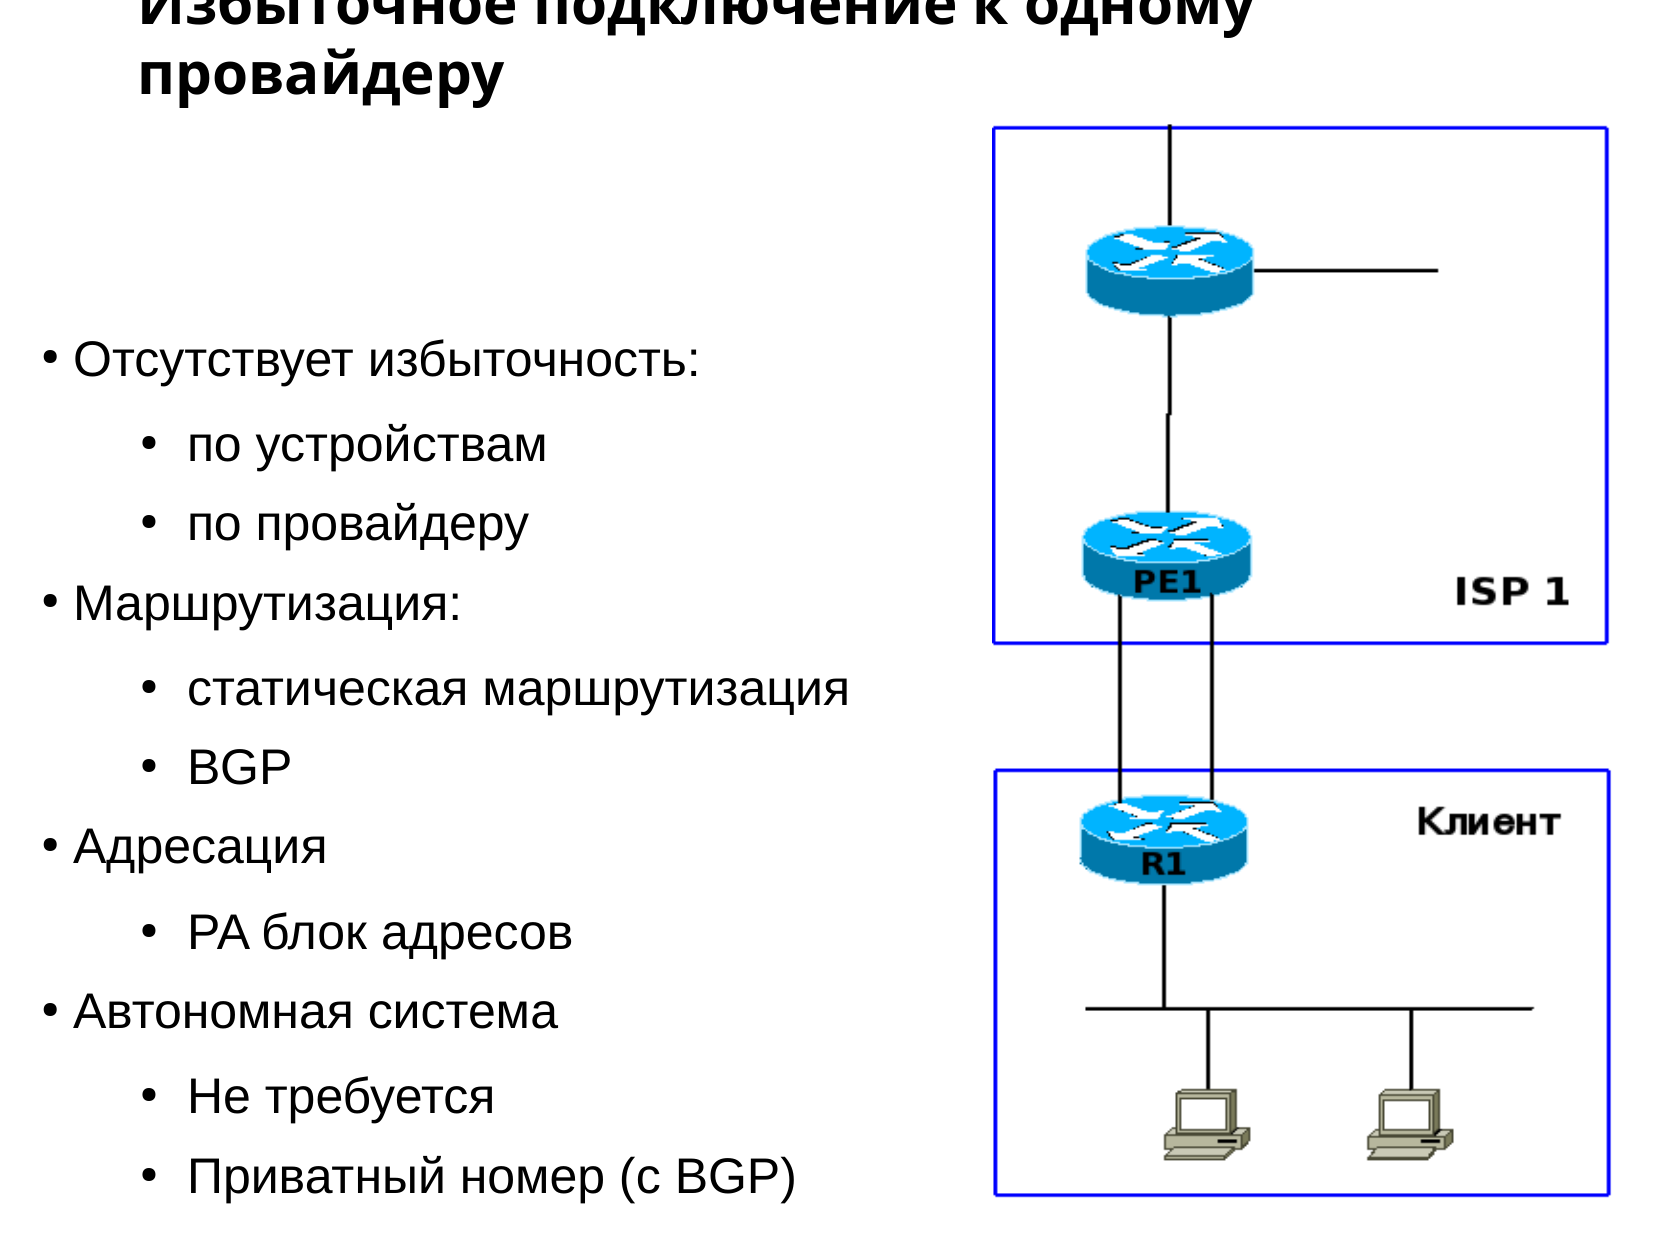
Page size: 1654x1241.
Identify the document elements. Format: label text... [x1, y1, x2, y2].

list Отсутствует избыточность: по устройствам по провайдеру Маршрутизация: статическая маршрутизация BGP Адресация PA блок адресов Автономная система Не требуется Приватный номер (с BGP) [41, 330, 1034, 1204]
picture [992, 123, 1613, 1199]
text_box Избыточное подключение к одному провайдеру [123, 41, 1598, 113]
